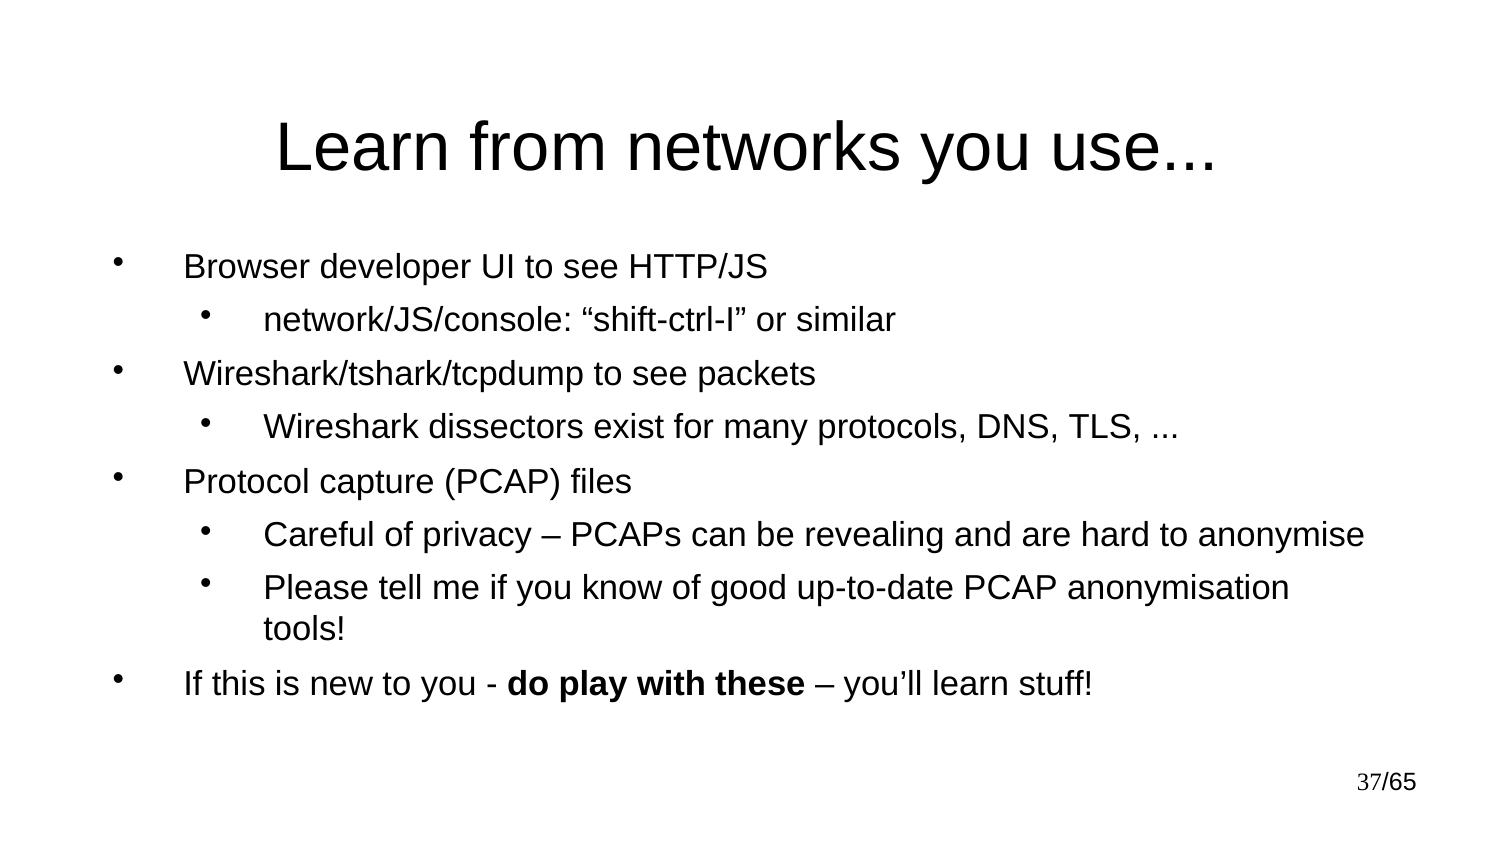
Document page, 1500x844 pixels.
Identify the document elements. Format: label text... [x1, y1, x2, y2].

list Browser developer UI to see HTTP/JS network/JS/console: “shift-ctrl-I” or similar Wireshark/tshark/tcpdump to see packets Wireshark dissectors exist for many protocols, DNS, TLS, ... Protocol capture (PCAP) files Careful of privacy – PCAPs can be revealing and are hard to anonymise Please tell me if you know of good up-to-date PCAP anonymisation tools! If this is new to you - do play with these – you’ll learn stuff! [112, 243, 1382, 746]
title Learn from networks you use... [112, 74, 1382, 211]
